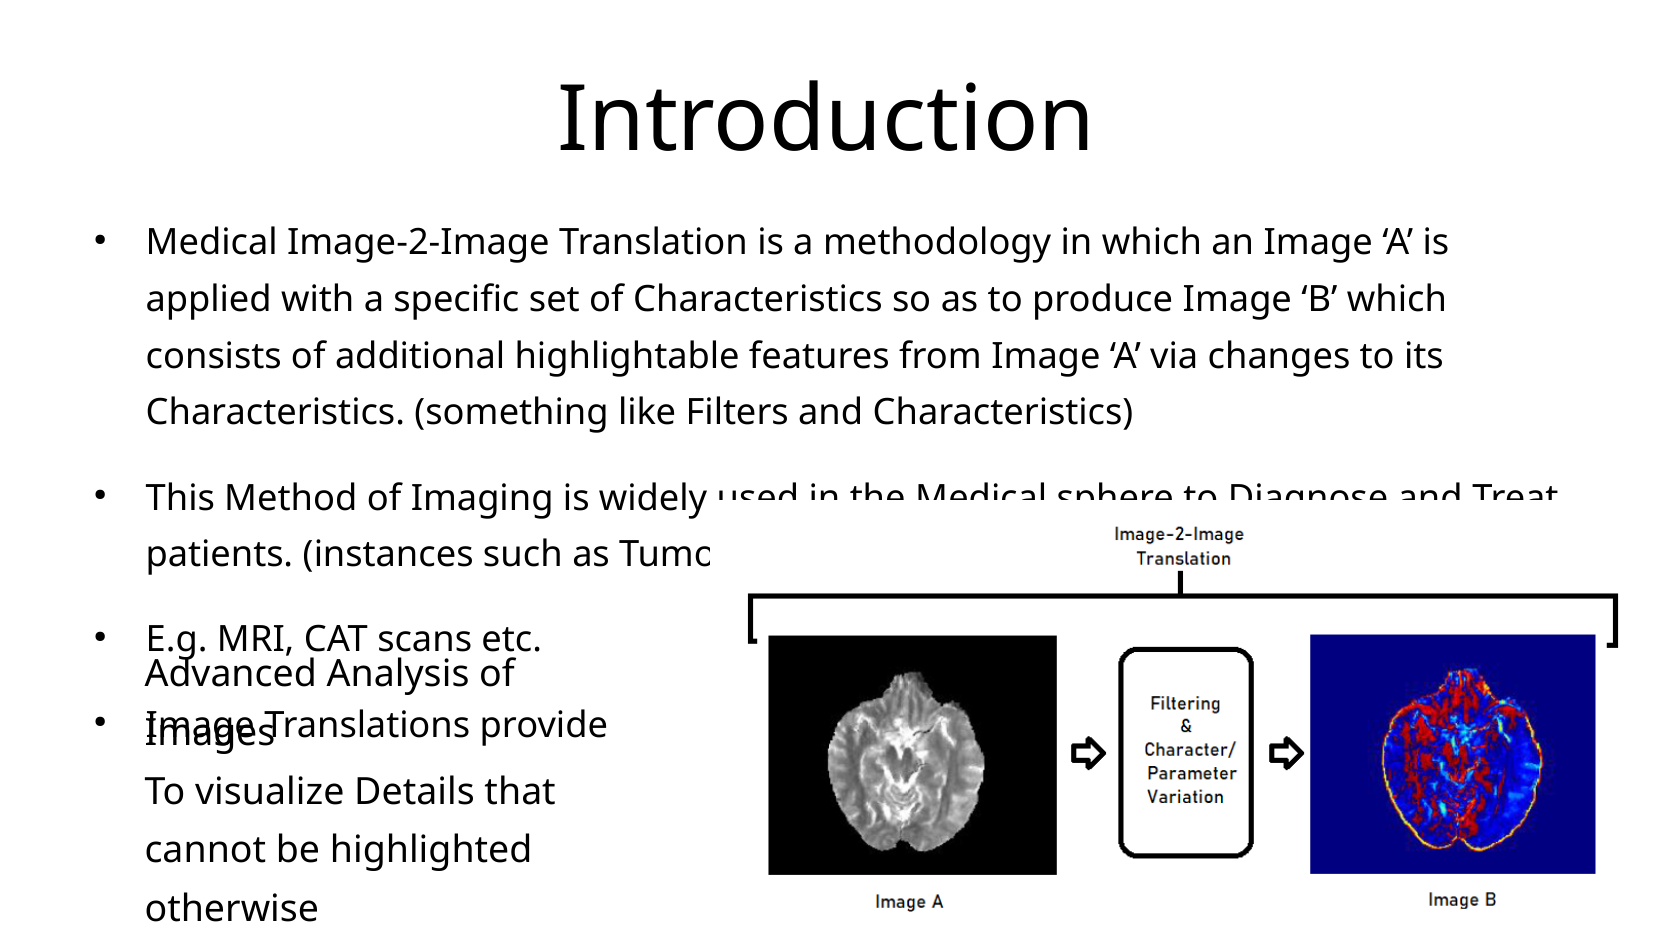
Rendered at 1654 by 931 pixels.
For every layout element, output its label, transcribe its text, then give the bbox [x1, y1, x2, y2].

title Introduction [82, 37, 1571, 193]
text_box Advanced Analysis of Images To visualize Details that cannot be highlighted otherwise [129, 631, 662, 820]
picture [710, 500, 1654, 916]
list Medical Image-2-Image Translation is a methodology in which an Image ‘A’ is applied with a specific set of Characteristics so as to produce Image ‘B’ which consists of additional highlightable features from Image ‘A’ via changes to its Characteristics. (something like Filters and Characteristics) This Method of Imaging is widely used in the Medical sphere to Diagnose and Treat patients. (instances such as Tumors, Abnormatilies etc) E.g. MRI, CAT scans etc. Image Translations provide [76, 208, 1565, 749]
